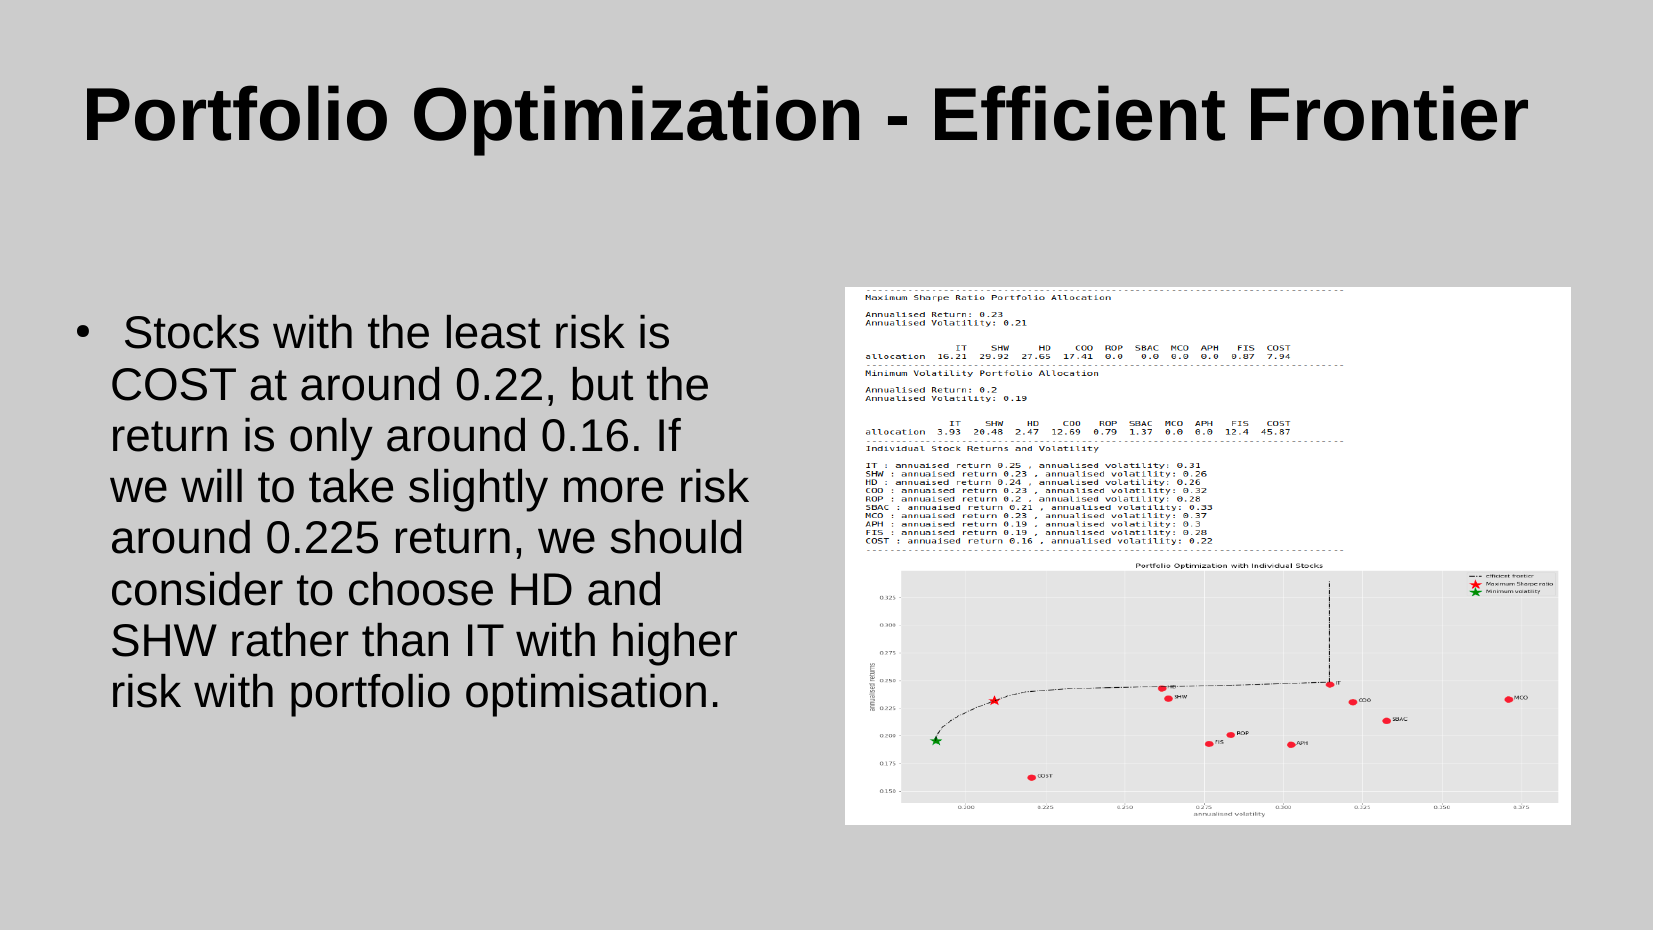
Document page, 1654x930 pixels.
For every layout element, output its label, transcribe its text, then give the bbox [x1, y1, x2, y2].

picture [845, 287, 1571, 826]
subtitle [82, 217, 1571, 757]
text_box Stocks with the least risk is COST at around 0.22, but the return is only around 0.16. If we will to take slightly more risk around 0.225 return, we should consider to choose HD and SHW rather than IT with higher risk with portfolio optimisation. [60, 300, 766, 879]
title Portfolio Optimization - Efficient Frontier [82, 37, 1571, 193]
